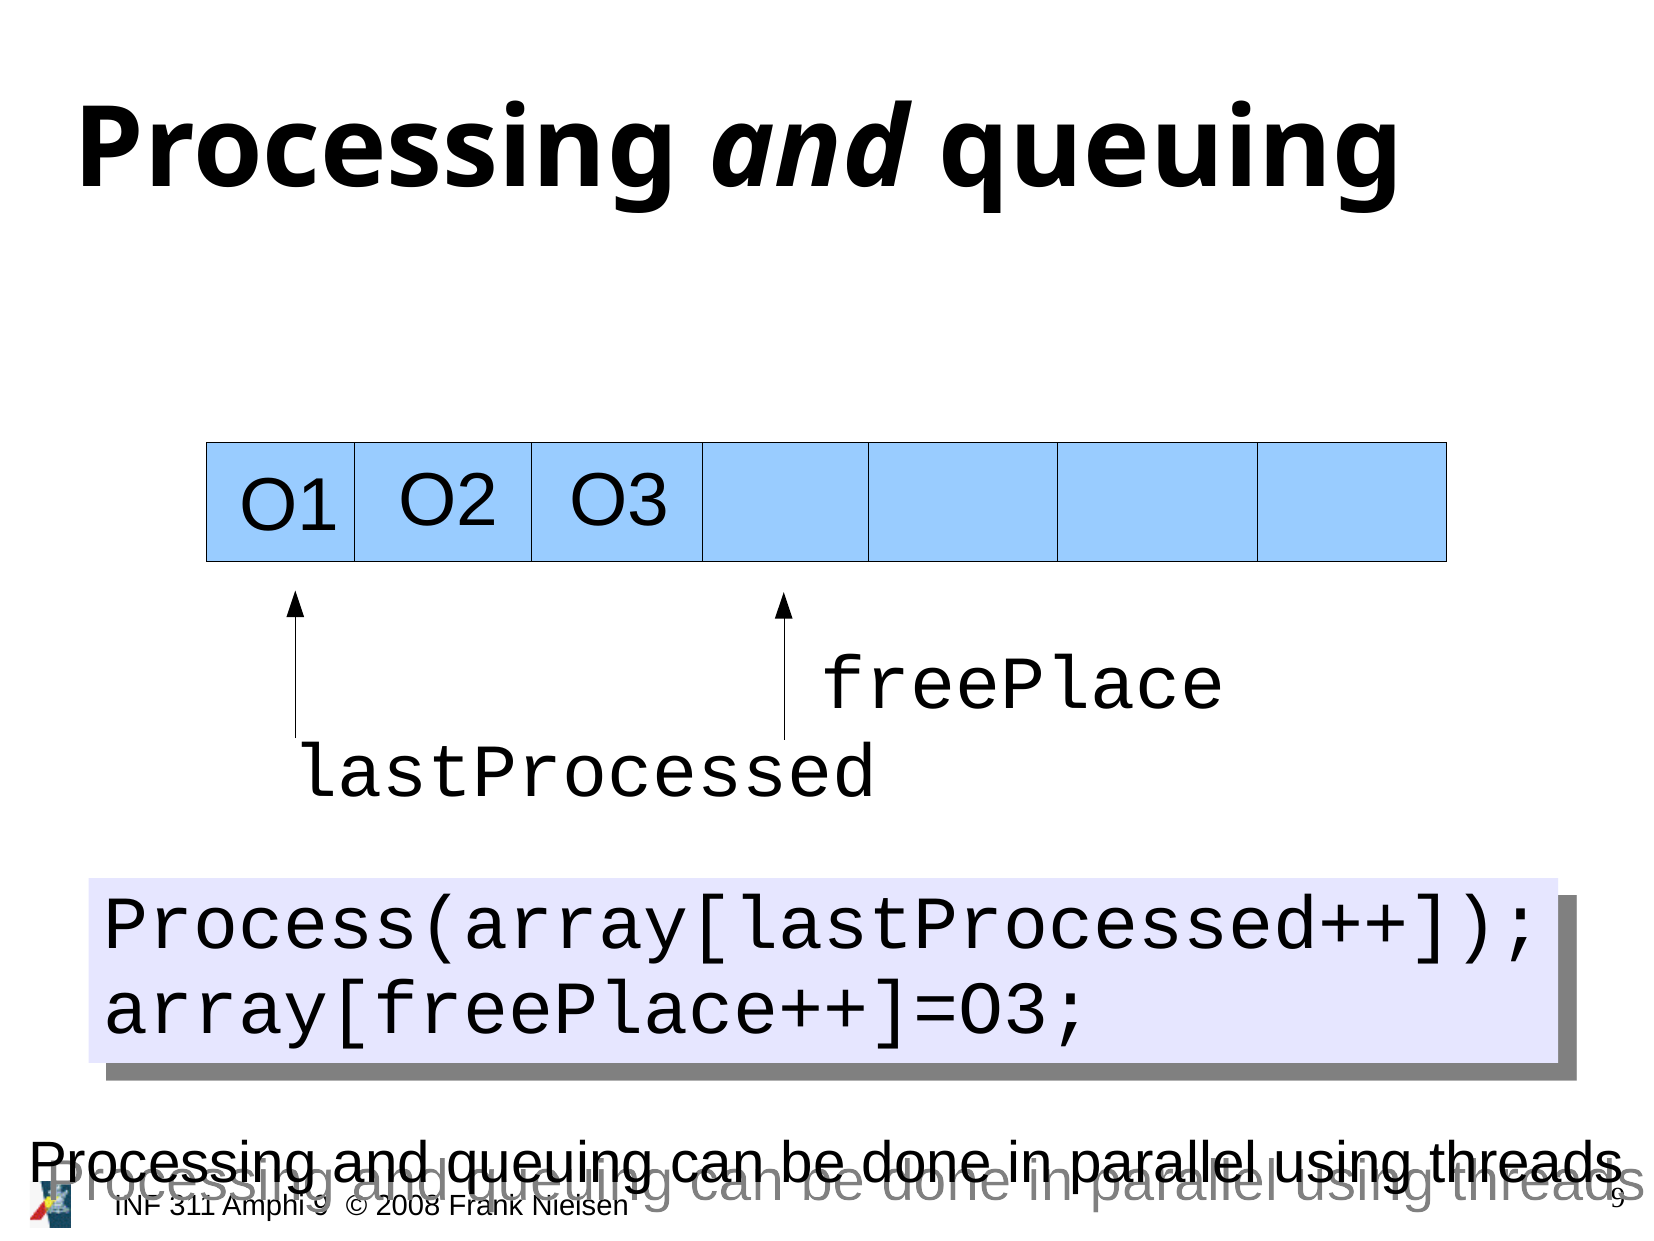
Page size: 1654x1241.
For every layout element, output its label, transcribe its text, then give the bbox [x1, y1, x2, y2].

text_box Processing and queuing can be done in parallel using threads [13, 1122, 1642, 1202]
text_box O1 [224, 454, 355, 554]
picture [29, 1202, 71, 1228]
text_box O3 [555, 450, 685, 550]
text_box [206, 442, 354, 562]
text_box Processing and queuing [59, 59, 1560, 233]
text_box Process(array[lastProcessed++]); array[freePlace++]=O3; [88, 878, 1559, 1063]
text_box [532, 442, 702, 562]
text_box O2 [383, 450, 514, 550]
text_box [1258, 442, 1447, 562]
text_box [869, 442, 1057, 562]
text_box [703, 442, 868, 562]
text_box [1058, 442, 1257, 562]
text_box [355, 442, 531, 562]
text_box lastProcessed [277, 726, 893, 827]
text_box freePlace [805, 638, 1241, 739]
